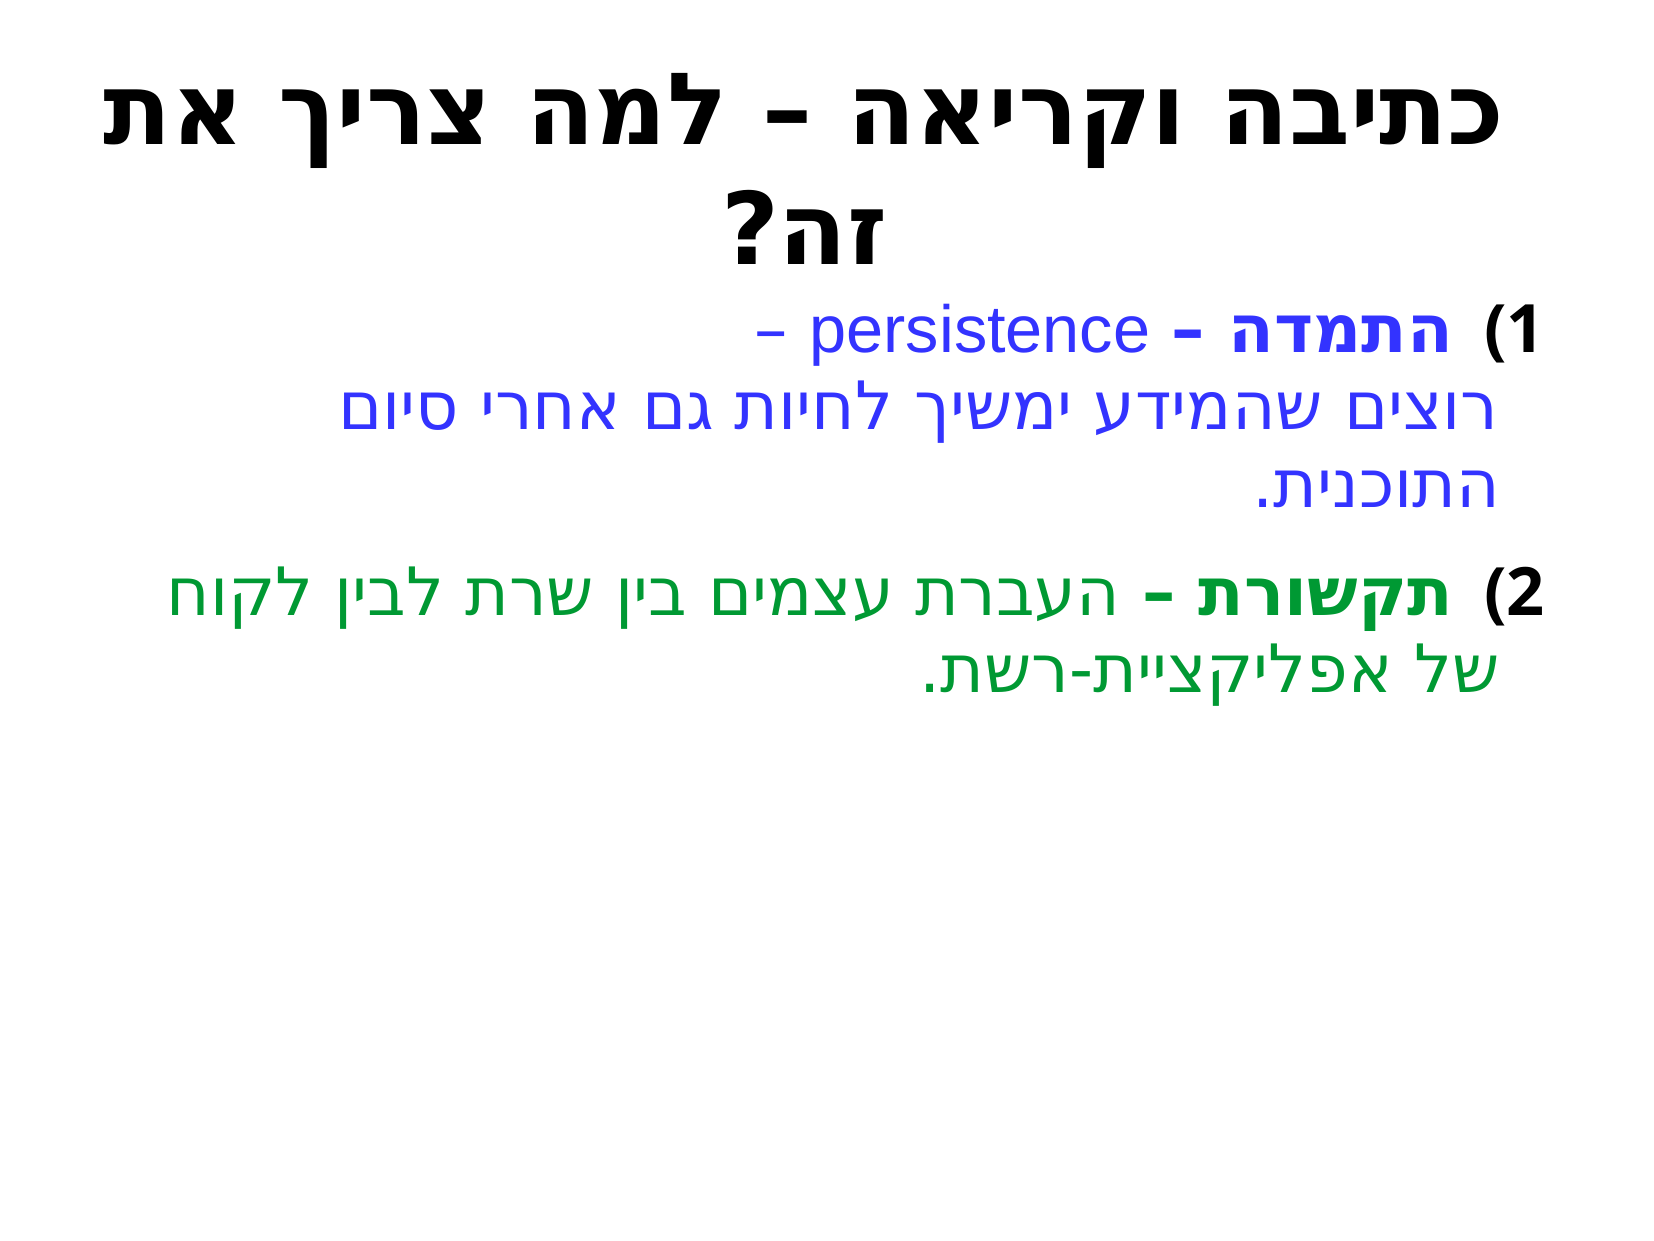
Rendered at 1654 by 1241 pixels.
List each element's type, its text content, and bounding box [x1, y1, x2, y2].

title כתיבה וקריאה – למה צריך את זה? [63, 45, 1546, 271]
list התמדה – persistence – רוצים שהמידע ימשיך לחיות גם אחרי סיום התוכנית. תקשורת – העברת עצמים בין שרת לבין לקוח של אפליקציית-רשת. [82, 290, 1571, 1126]
